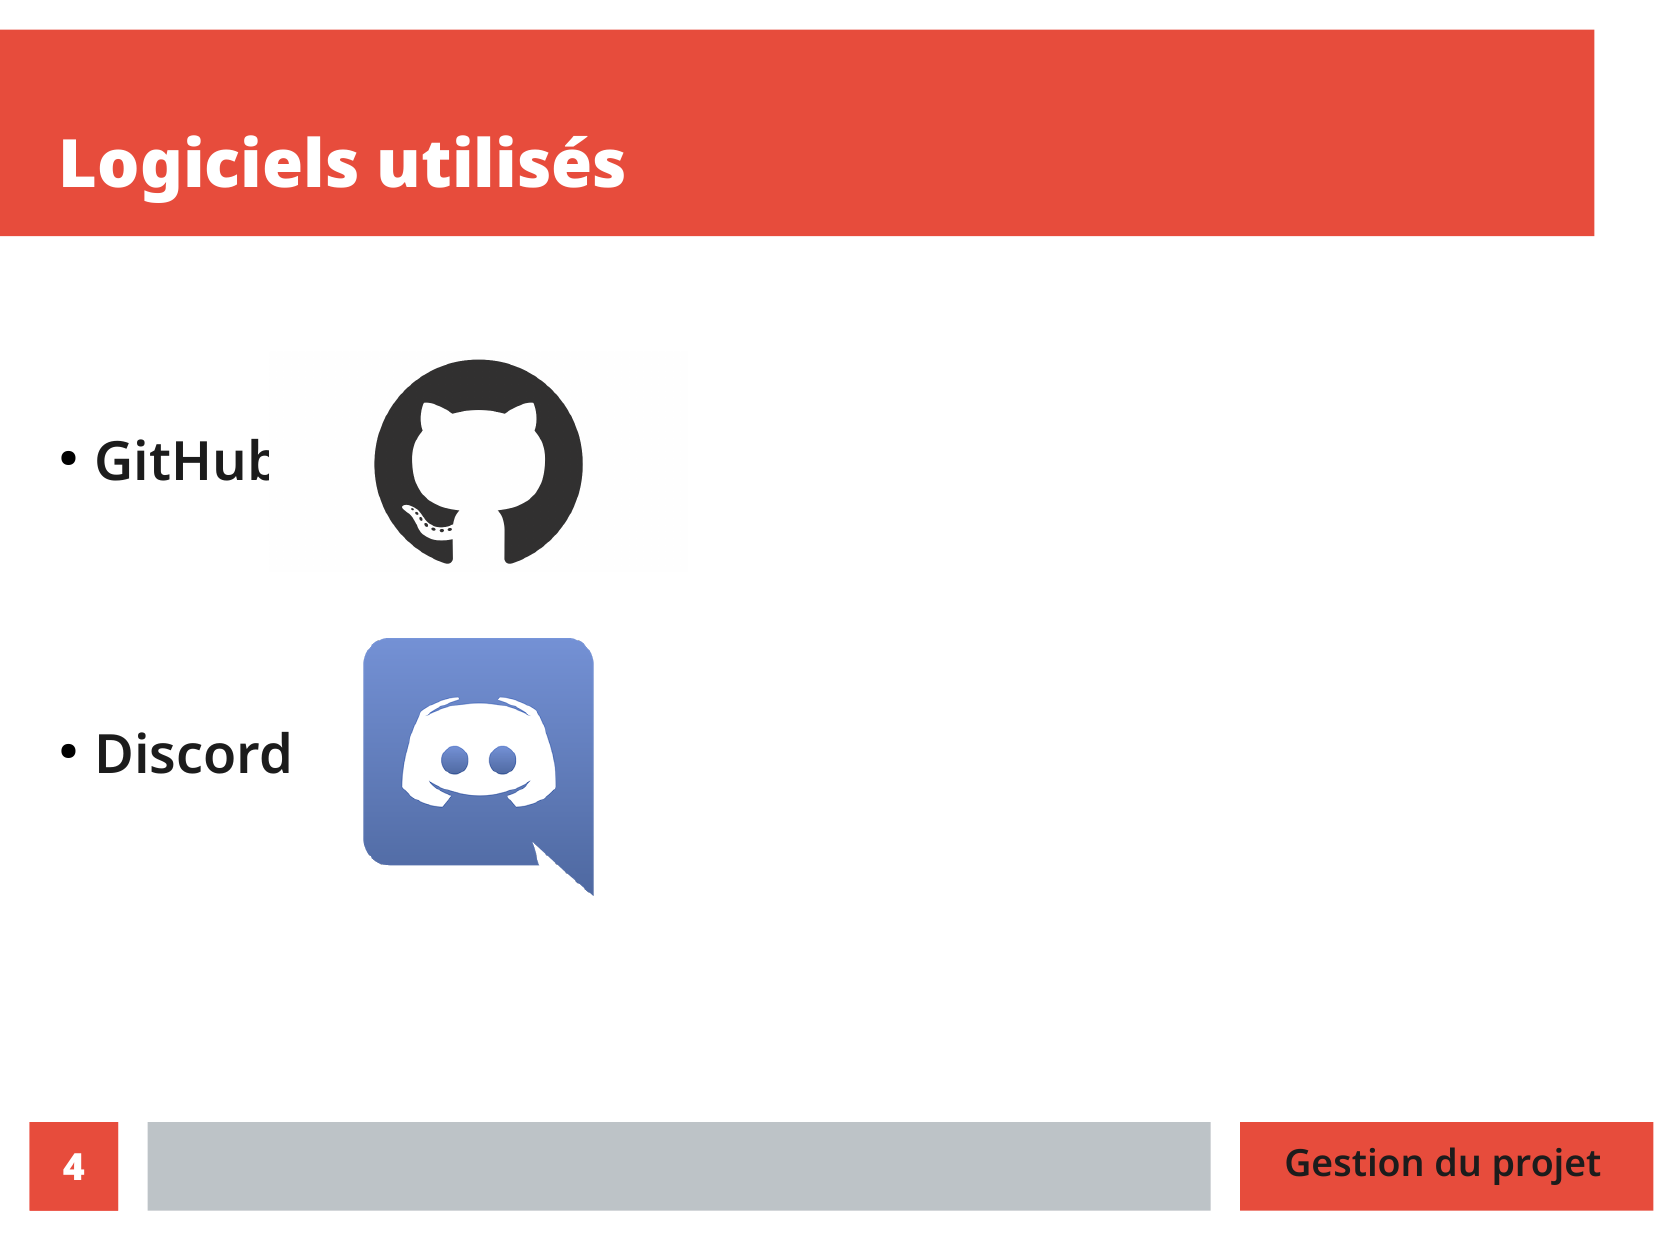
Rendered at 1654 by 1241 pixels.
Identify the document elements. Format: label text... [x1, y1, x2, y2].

list GitHub Discord [59, 324, 1565, 1093]
picture [269, 351, 688, 572]
text_box Gestion du projet [1248, 1136, 1638, 1220]
title Logiciels utilisés [59, 59, 1595, 207]
picture [342, 631, 614, 902]
